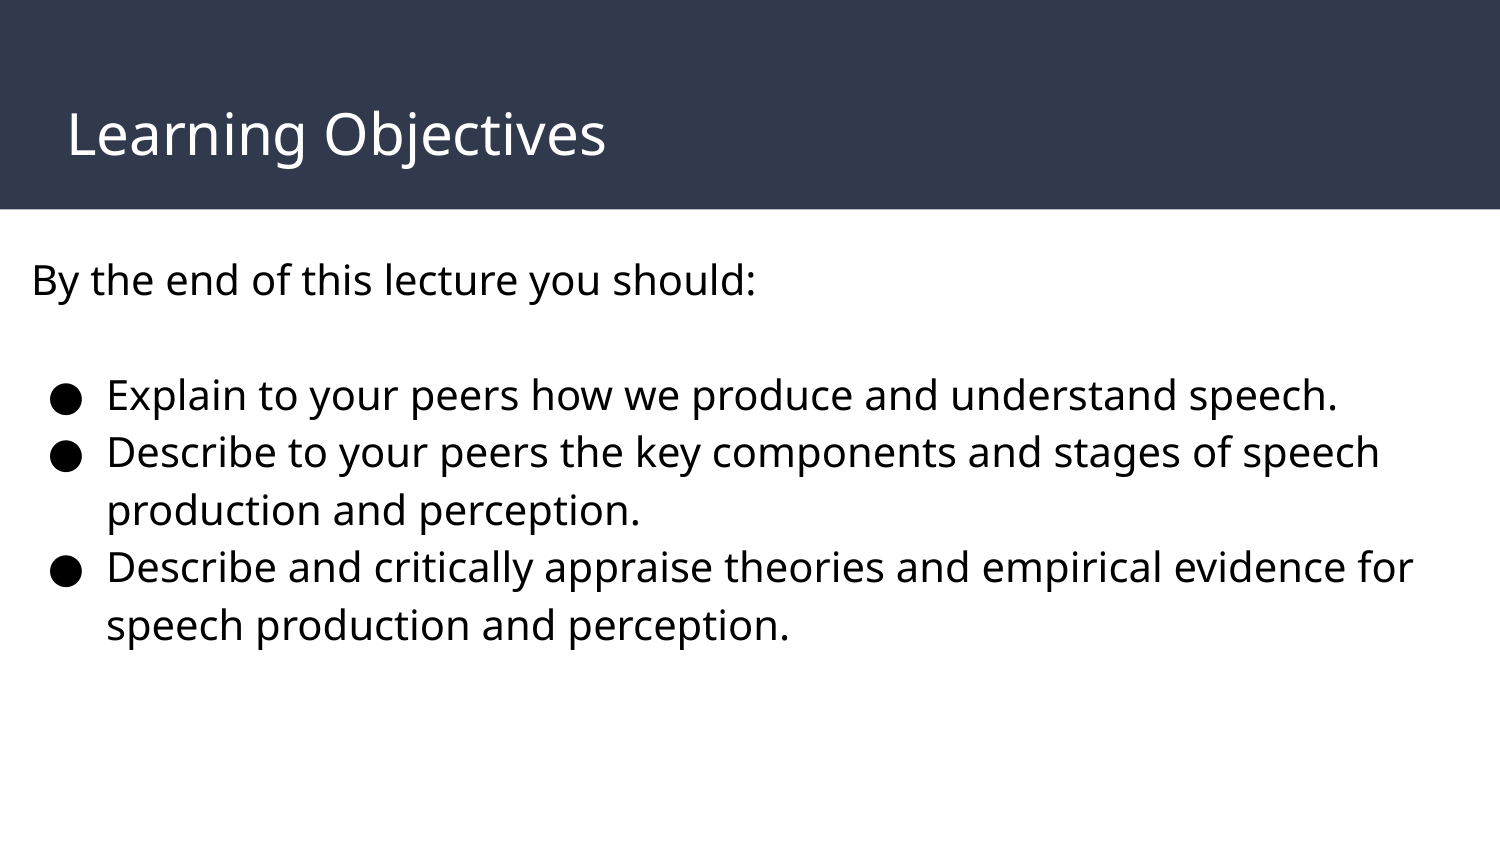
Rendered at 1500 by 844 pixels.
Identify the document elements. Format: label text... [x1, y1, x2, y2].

text_box By the end of this lecture you should: Explain to your peers how we produce and understand speech. Describe to your peers the key components and stages of speech production and perception. Describe and critically appraise theories and empirical evidence for speech production and perception. [16, 231, 1477, 820]
title Learning Objectives [51, 82, 1449, 185]
